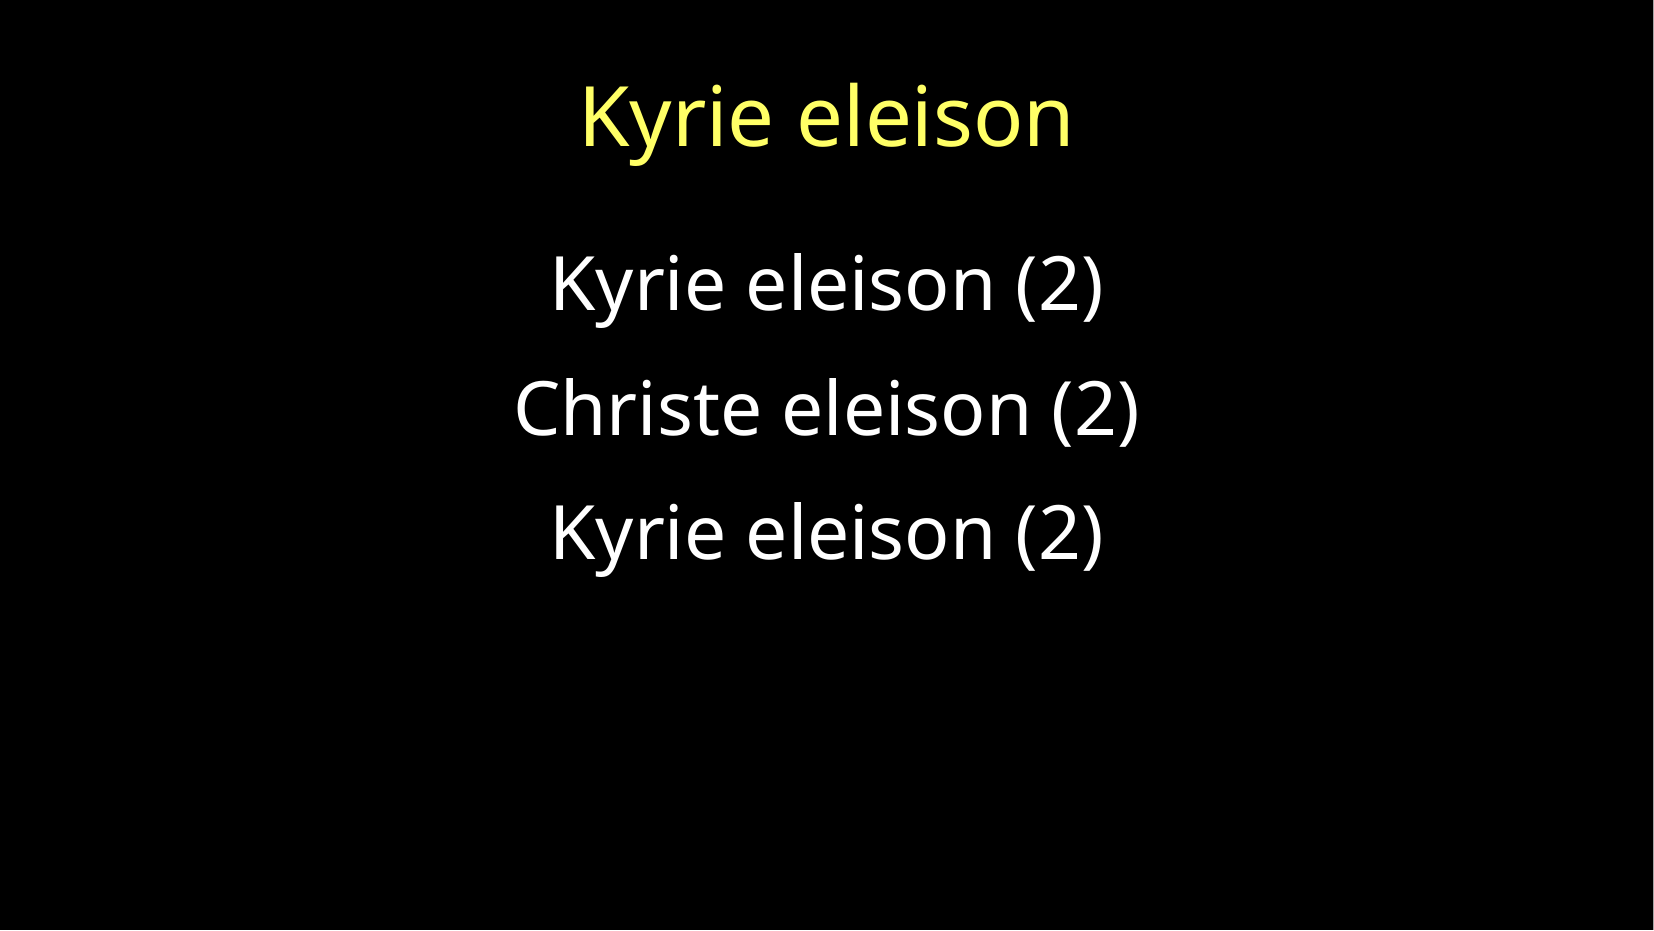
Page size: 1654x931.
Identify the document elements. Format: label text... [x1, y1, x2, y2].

title Kyrie eleison [0, 37, 1654, 193]
list Kyrie eleison (2) Christe eleison (2) Kyrie eleison (2) [0, 230, 1654, 770]
